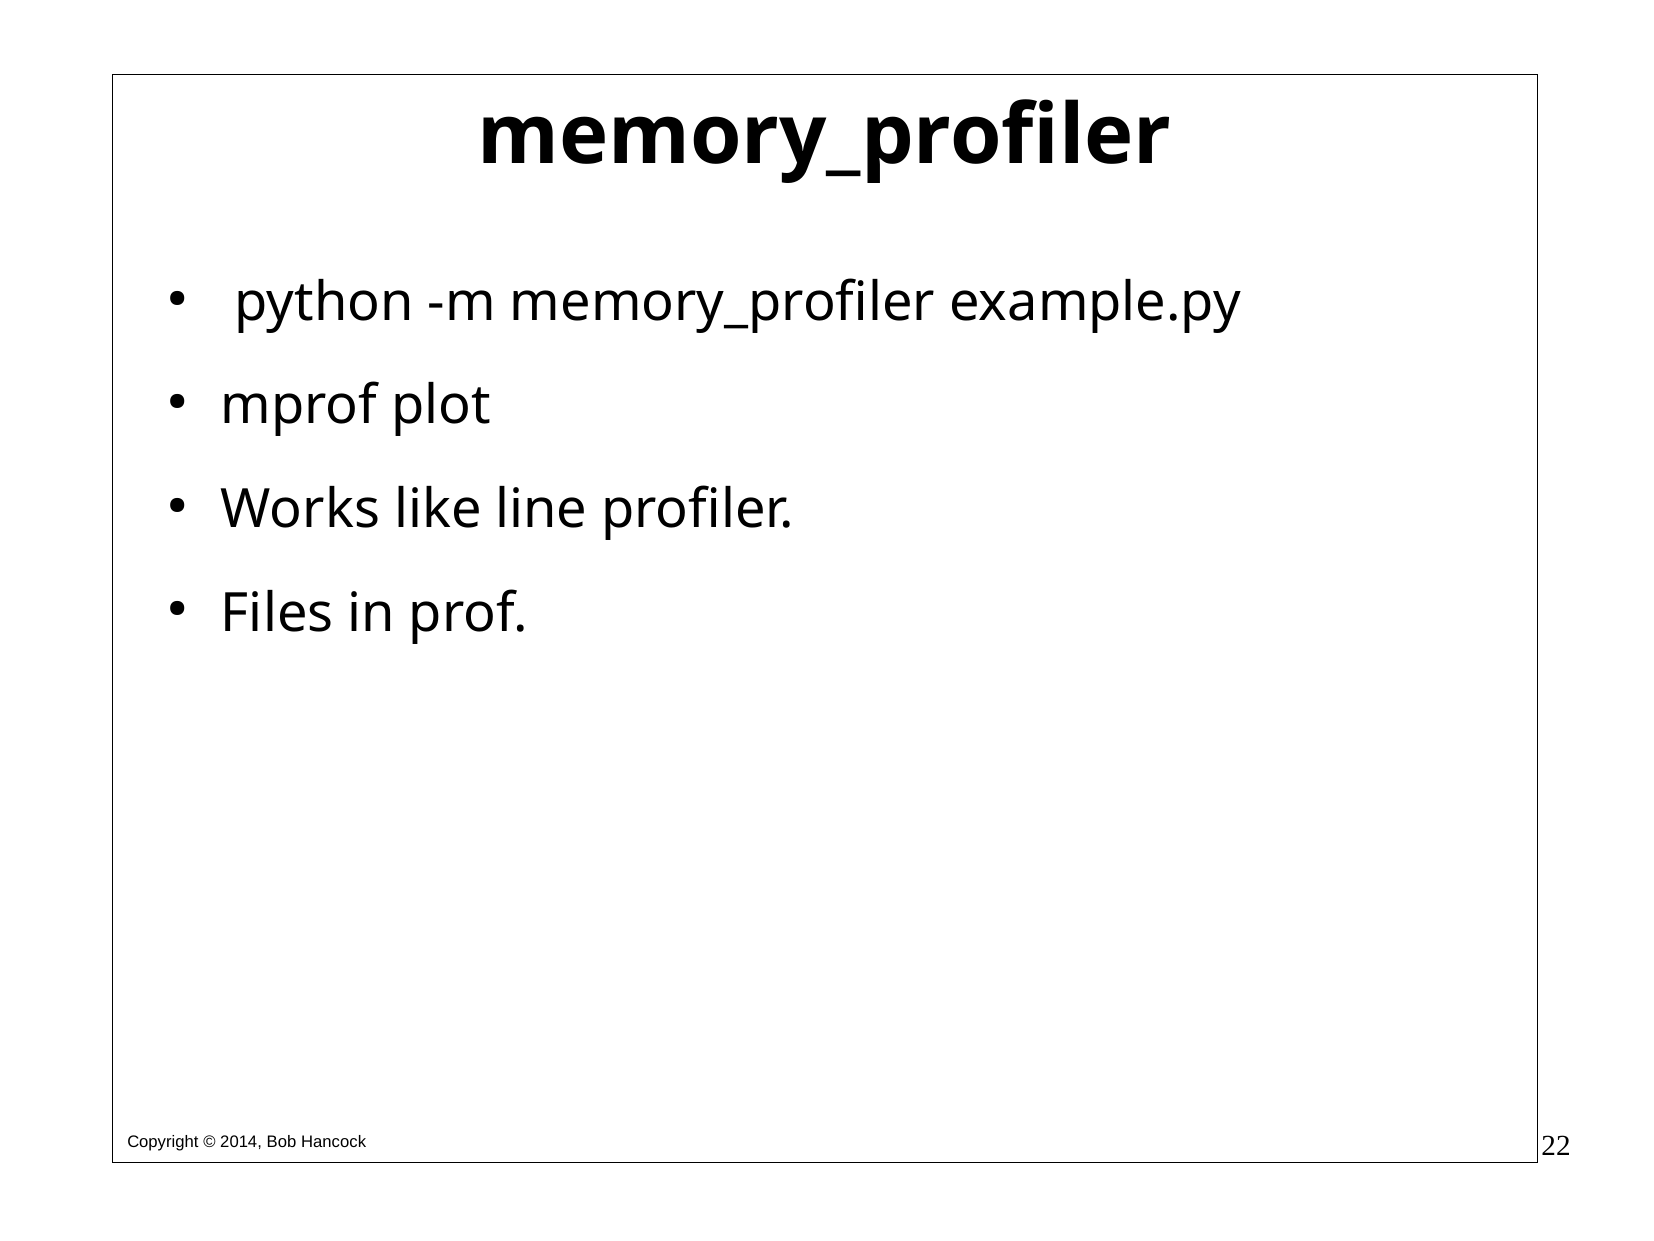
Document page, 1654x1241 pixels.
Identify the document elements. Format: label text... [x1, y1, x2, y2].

list python -m memory_profiler example.py mprof plot Works like line profiler. Files in prof. [150, 262, 1501, 1126]
text_box Copyright © 2014, Bob Hancock [112, 1125, 382, 1159]
title memory_profiler [112, 75, 1538, 188]
